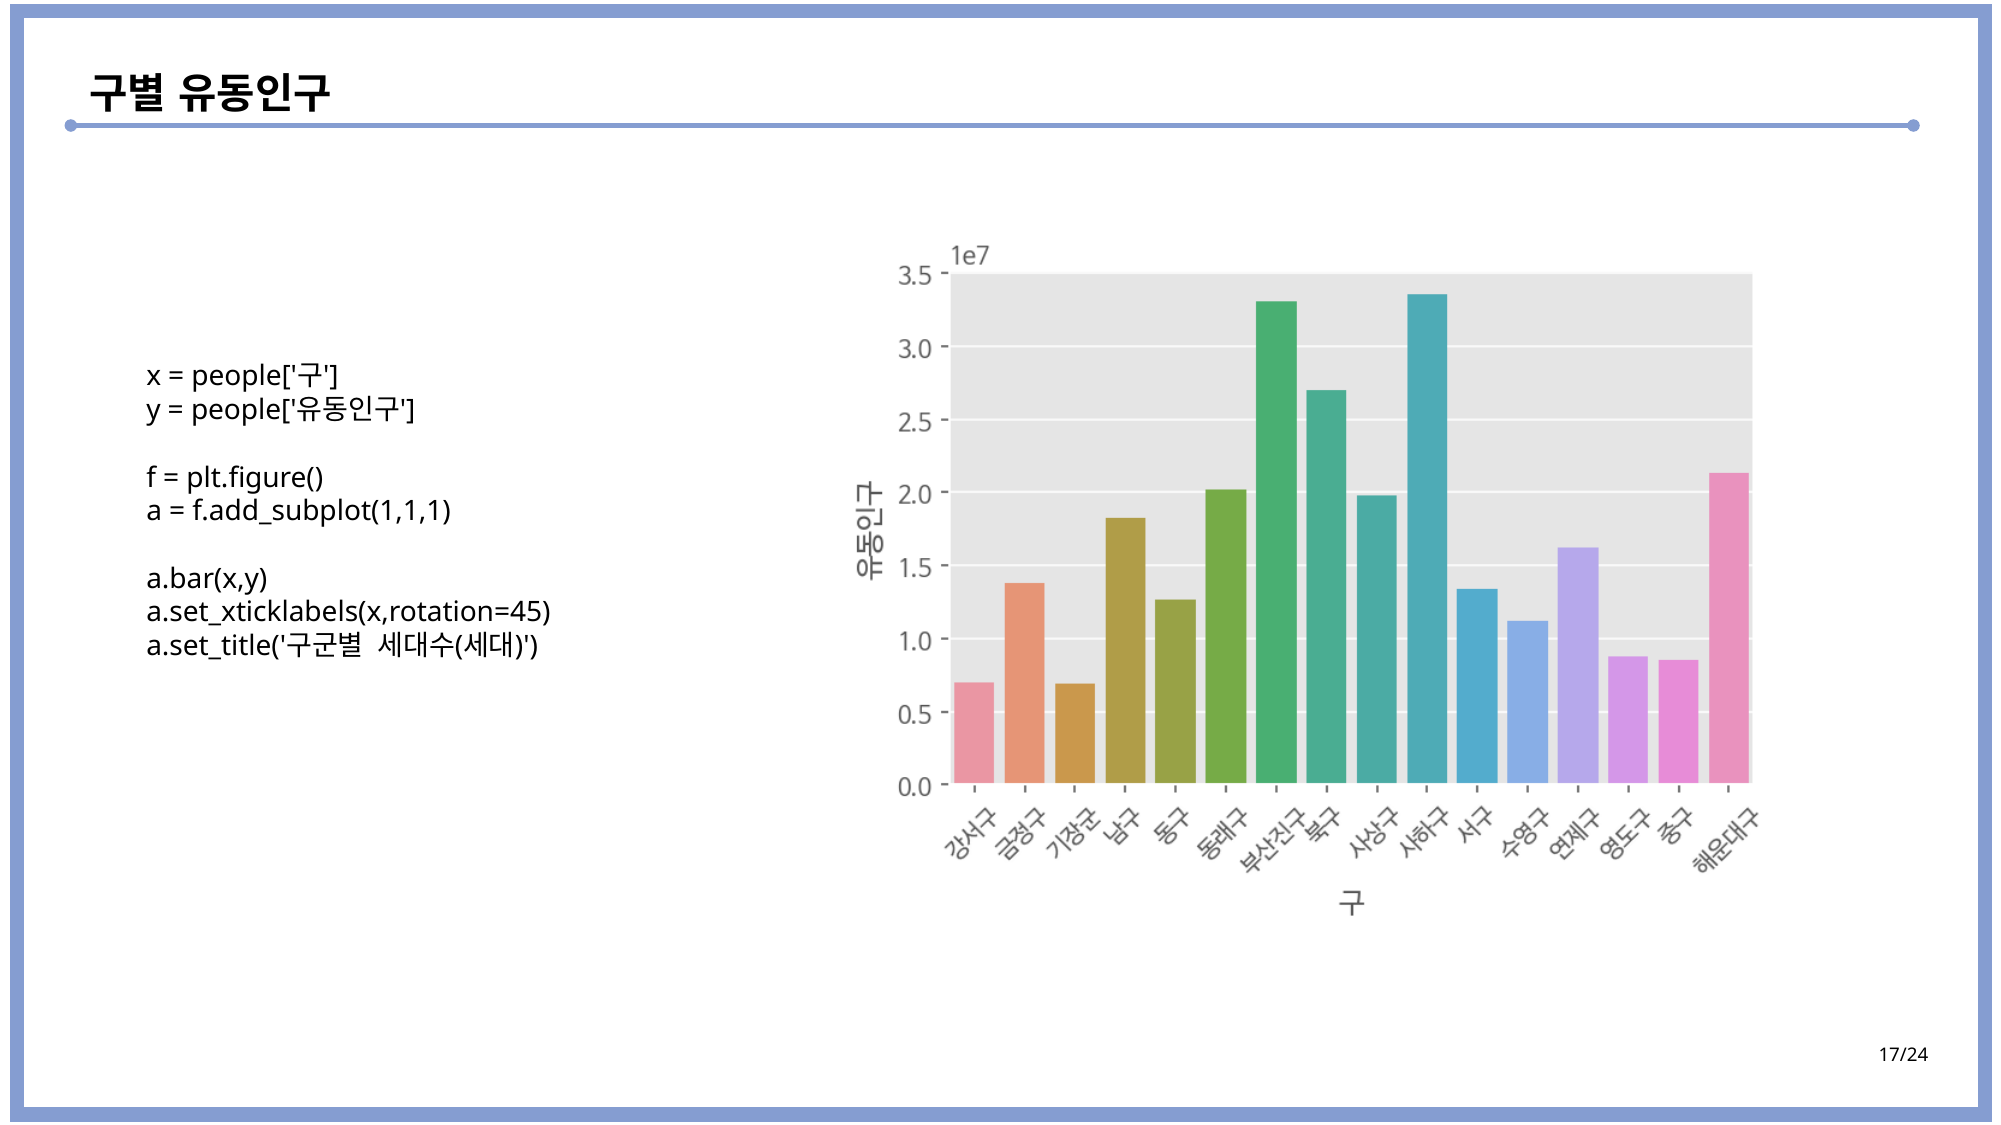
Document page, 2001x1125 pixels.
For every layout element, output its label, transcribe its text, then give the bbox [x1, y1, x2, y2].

text_box 구별 유동인구 [74, 59, 369, 125]
text_box x = people['구'] y = people['유동인구'] f = plt.figure() a = f.add_subplot(1,1,1) a.bar(x,y) a.set_xticklabels(x,rotation=45) a.set_title('구군별 세대수(세대)') [131, 350, 748, 669]
picture [839, 228, 1785, 937]
